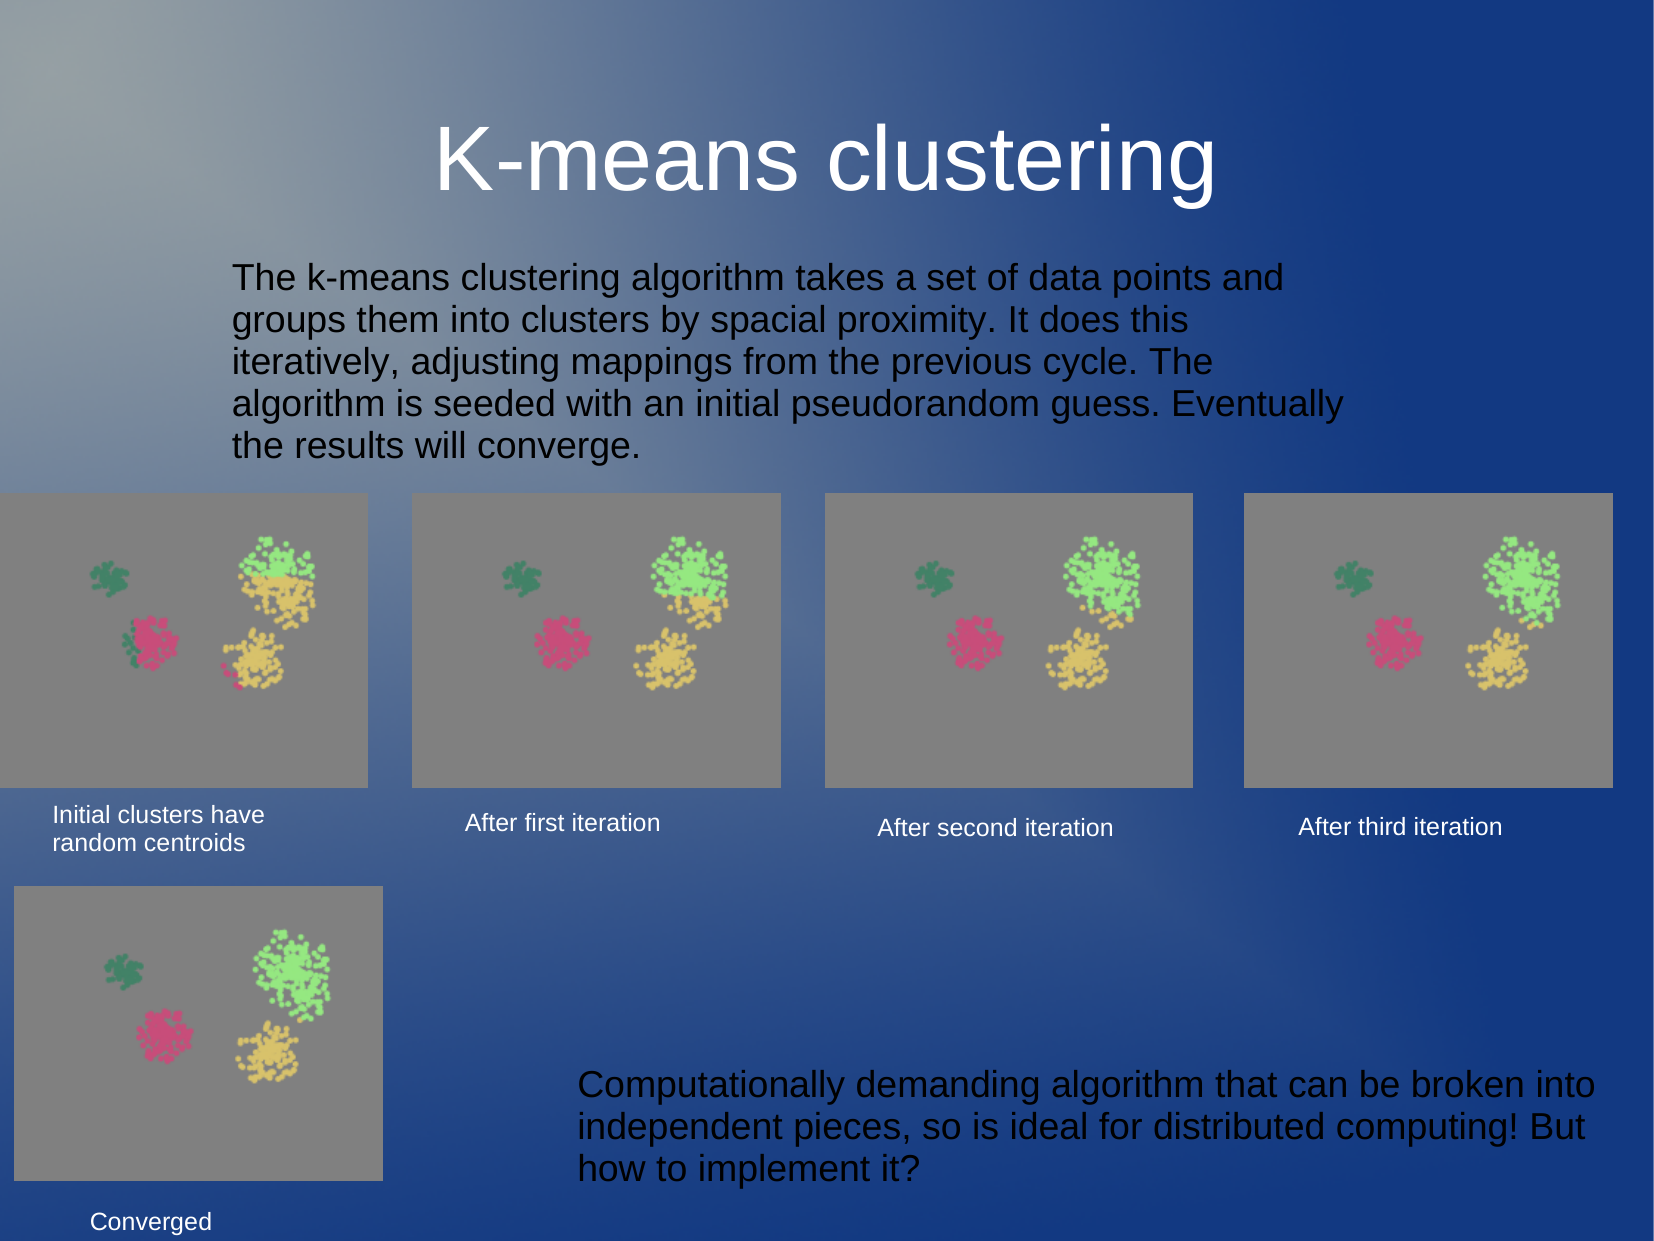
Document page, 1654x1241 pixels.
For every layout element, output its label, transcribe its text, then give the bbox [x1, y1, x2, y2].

text_box After second iteration [862, 806, 1163, 850]
text_box The k-means clustering algorithm takes a set of data points and groups them into clusters by spacial proximity. It does this iteratively, adjusting mappings from the previous cycle. The algorithm is seeded with an initial pseudorandom guess. Eventually the results will converge. [217, 249, 1380, 475]
picture [0, 0, 1654, 1241]
text_box After third iteration [1283, 805, 1584, 849]
text_box Converged [75, 1200, 376, 1241]
text_box After first iteration [450, 801, 751, 845]
title K-means clustering [82, 62, 1571, 256]
text_box Computationally demanding algorithm that can be broken into independent pieces, so is ideal for distributed computing! But how to implement it? [562, 1055, 1613, 1197]
text_box Initial clusters have random centroids [37, 793, 338, 886]
